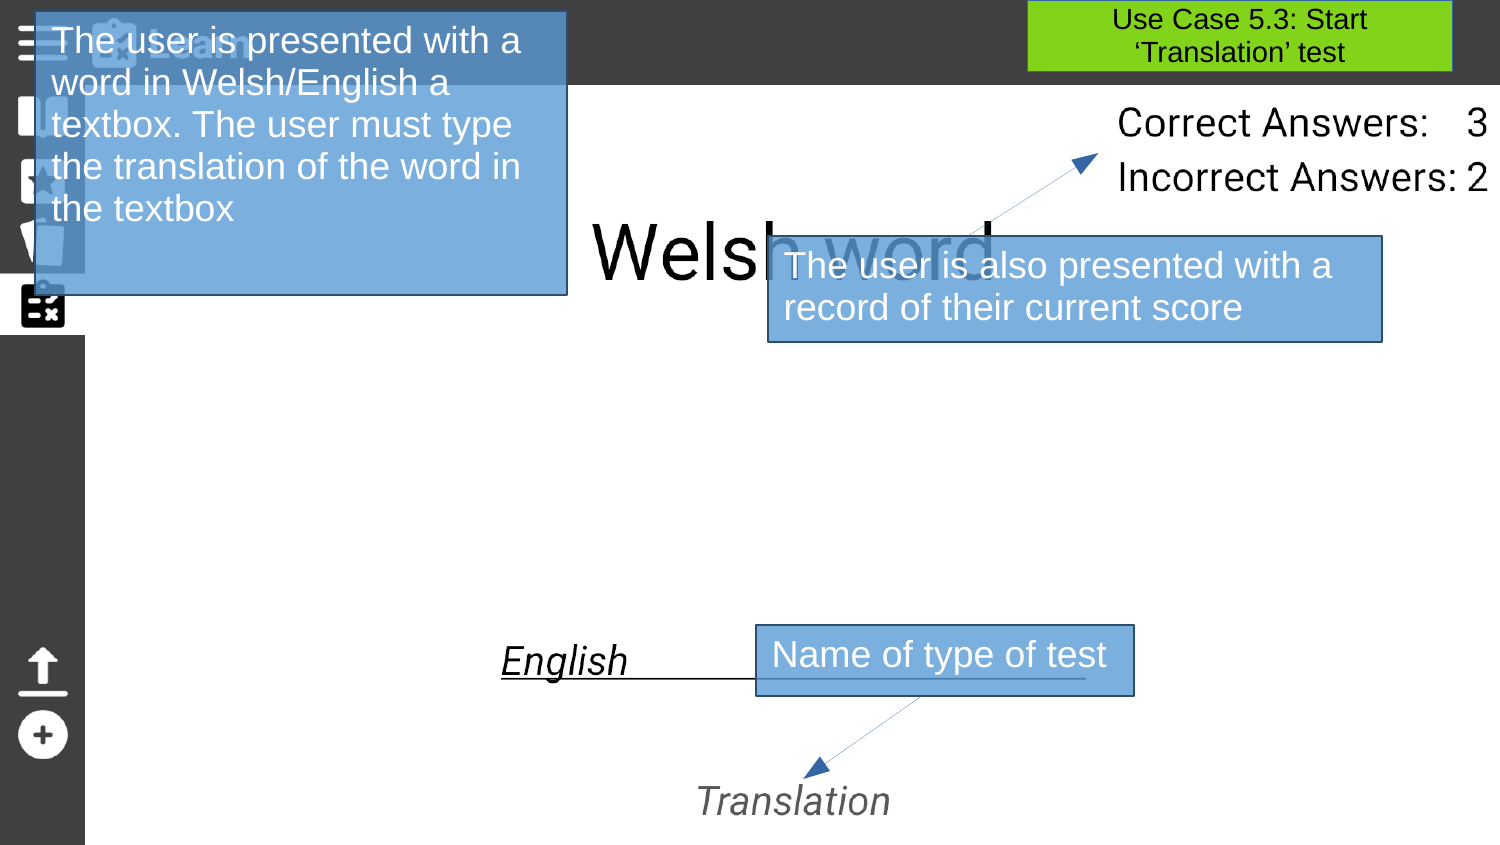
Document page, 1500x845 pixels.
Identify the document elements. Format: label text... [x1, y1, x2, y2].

text_box The user is presented with a word in Welsh/English a textbox. The user must type the translation of the word in the textbox [35, 11, 568, 295]
text_box Name of type of test [755, 625, 1134, 697]
picture [0, 0, 1500, 845]
text_box The user is also presented with a record of their current score [767, 235, 1382, 342]
text_box Use Case 5.3: Start ‘Translation’ test [1027, 0, 1453, 72]
